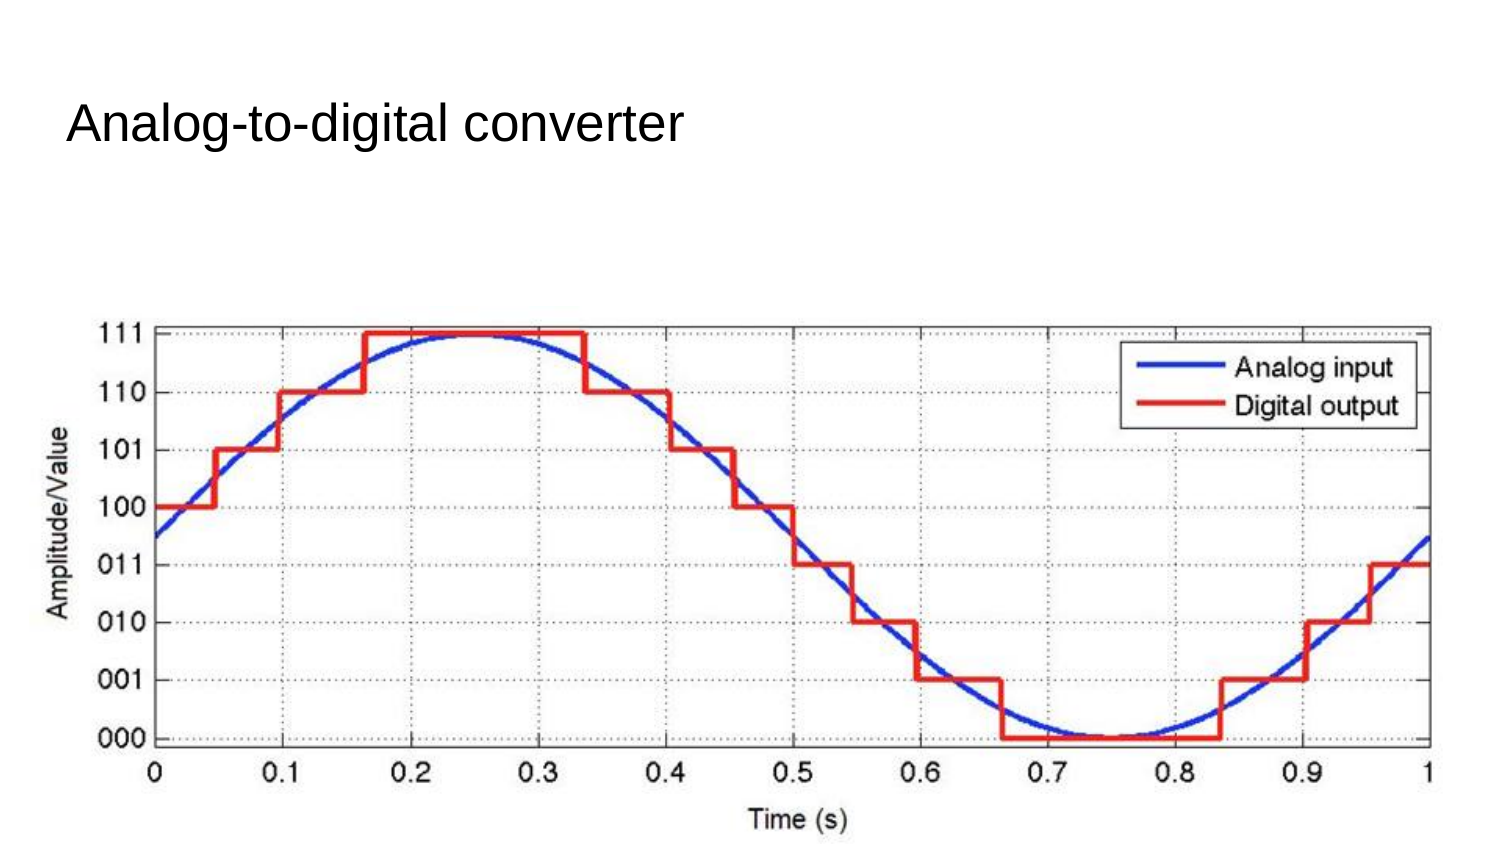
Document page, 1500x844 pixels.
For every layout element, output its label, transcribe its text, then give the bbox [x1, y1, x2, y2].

picture [29, 306, 1471, 844]
title Analog-to-digital converter [51, 72, 1449, 167]
